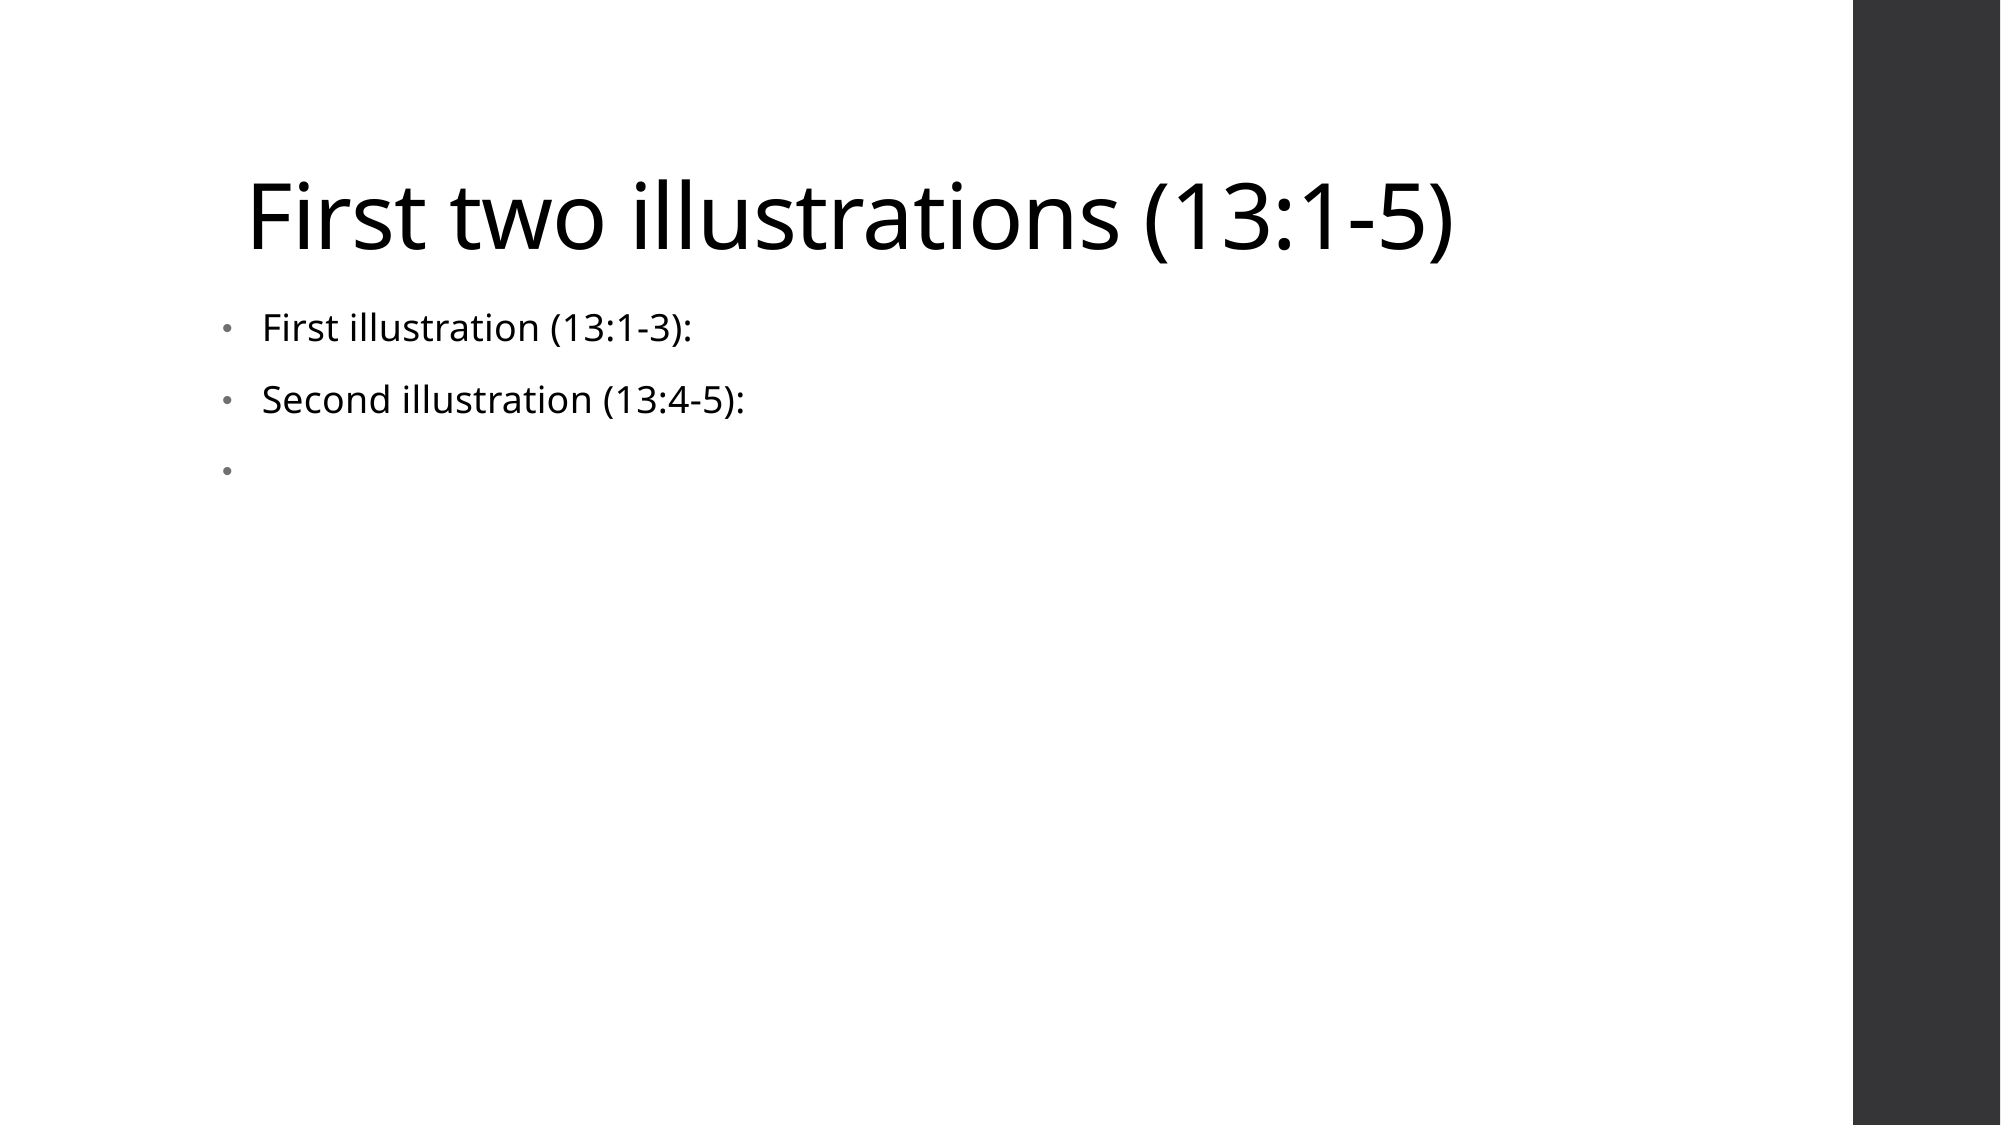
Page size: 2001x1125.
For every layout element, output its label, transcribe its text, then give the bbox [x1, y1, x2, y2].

list First illustration (13:1-3): Second illustration (13:4-5): [206, 299, 1617, 1014]
title First two illustrations (13:1-5) [206, 60, 1797, 278]
